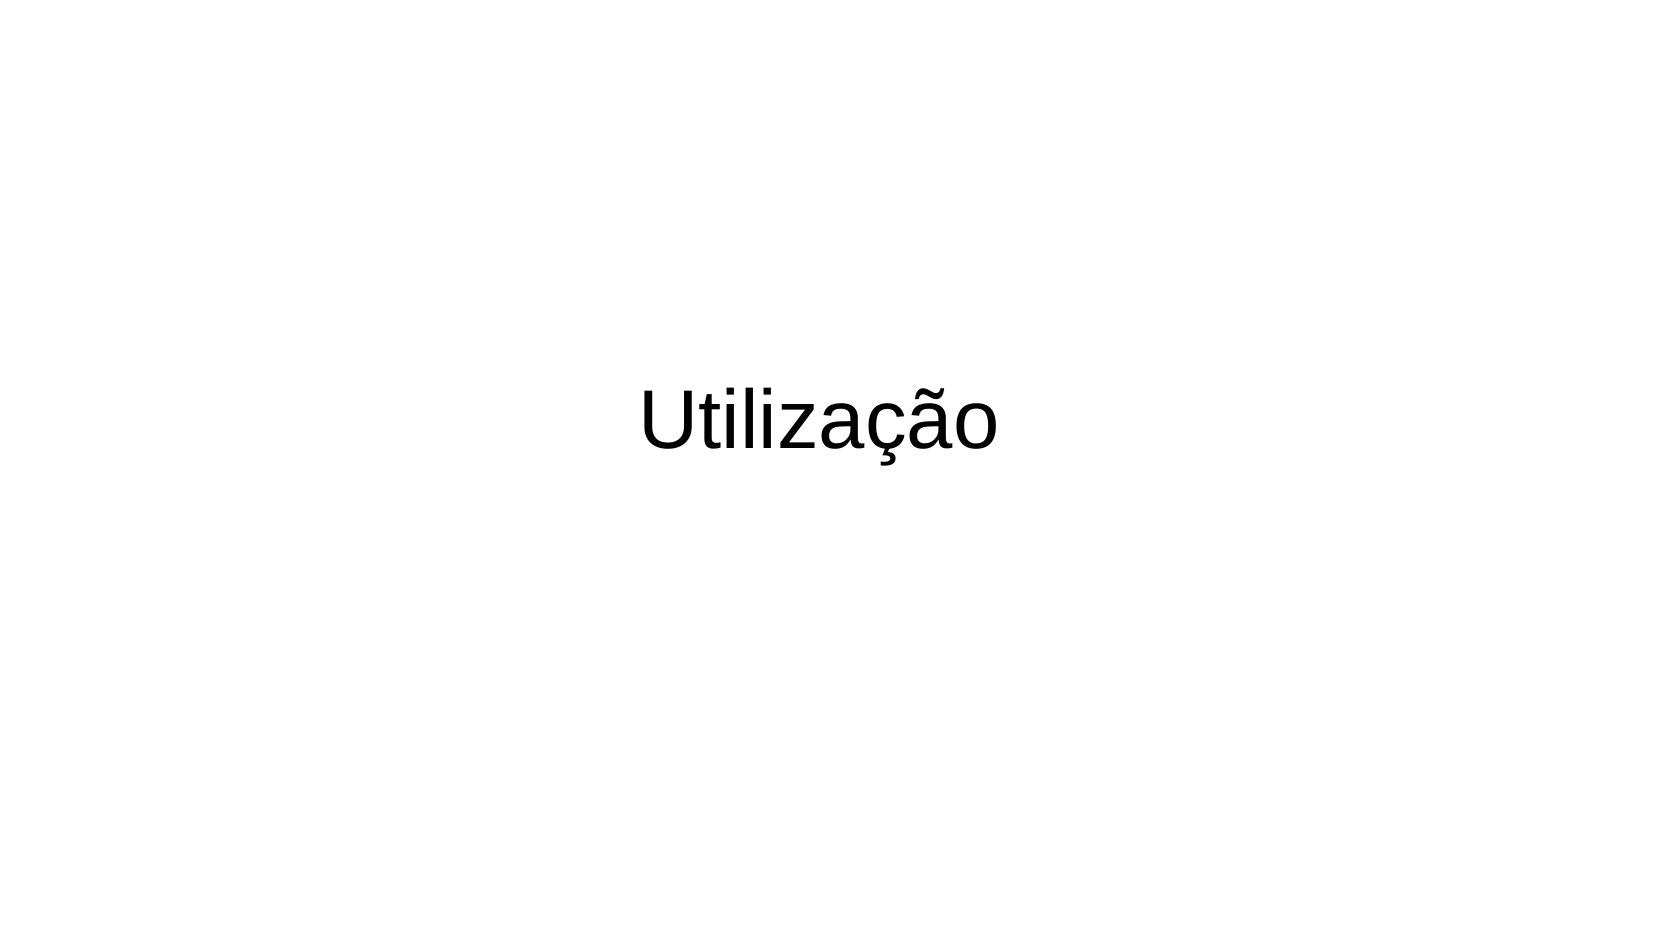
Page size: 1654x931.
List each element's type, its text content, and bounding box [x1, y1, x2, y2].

subtitle Utilização [75, 60, 1564, 780]
